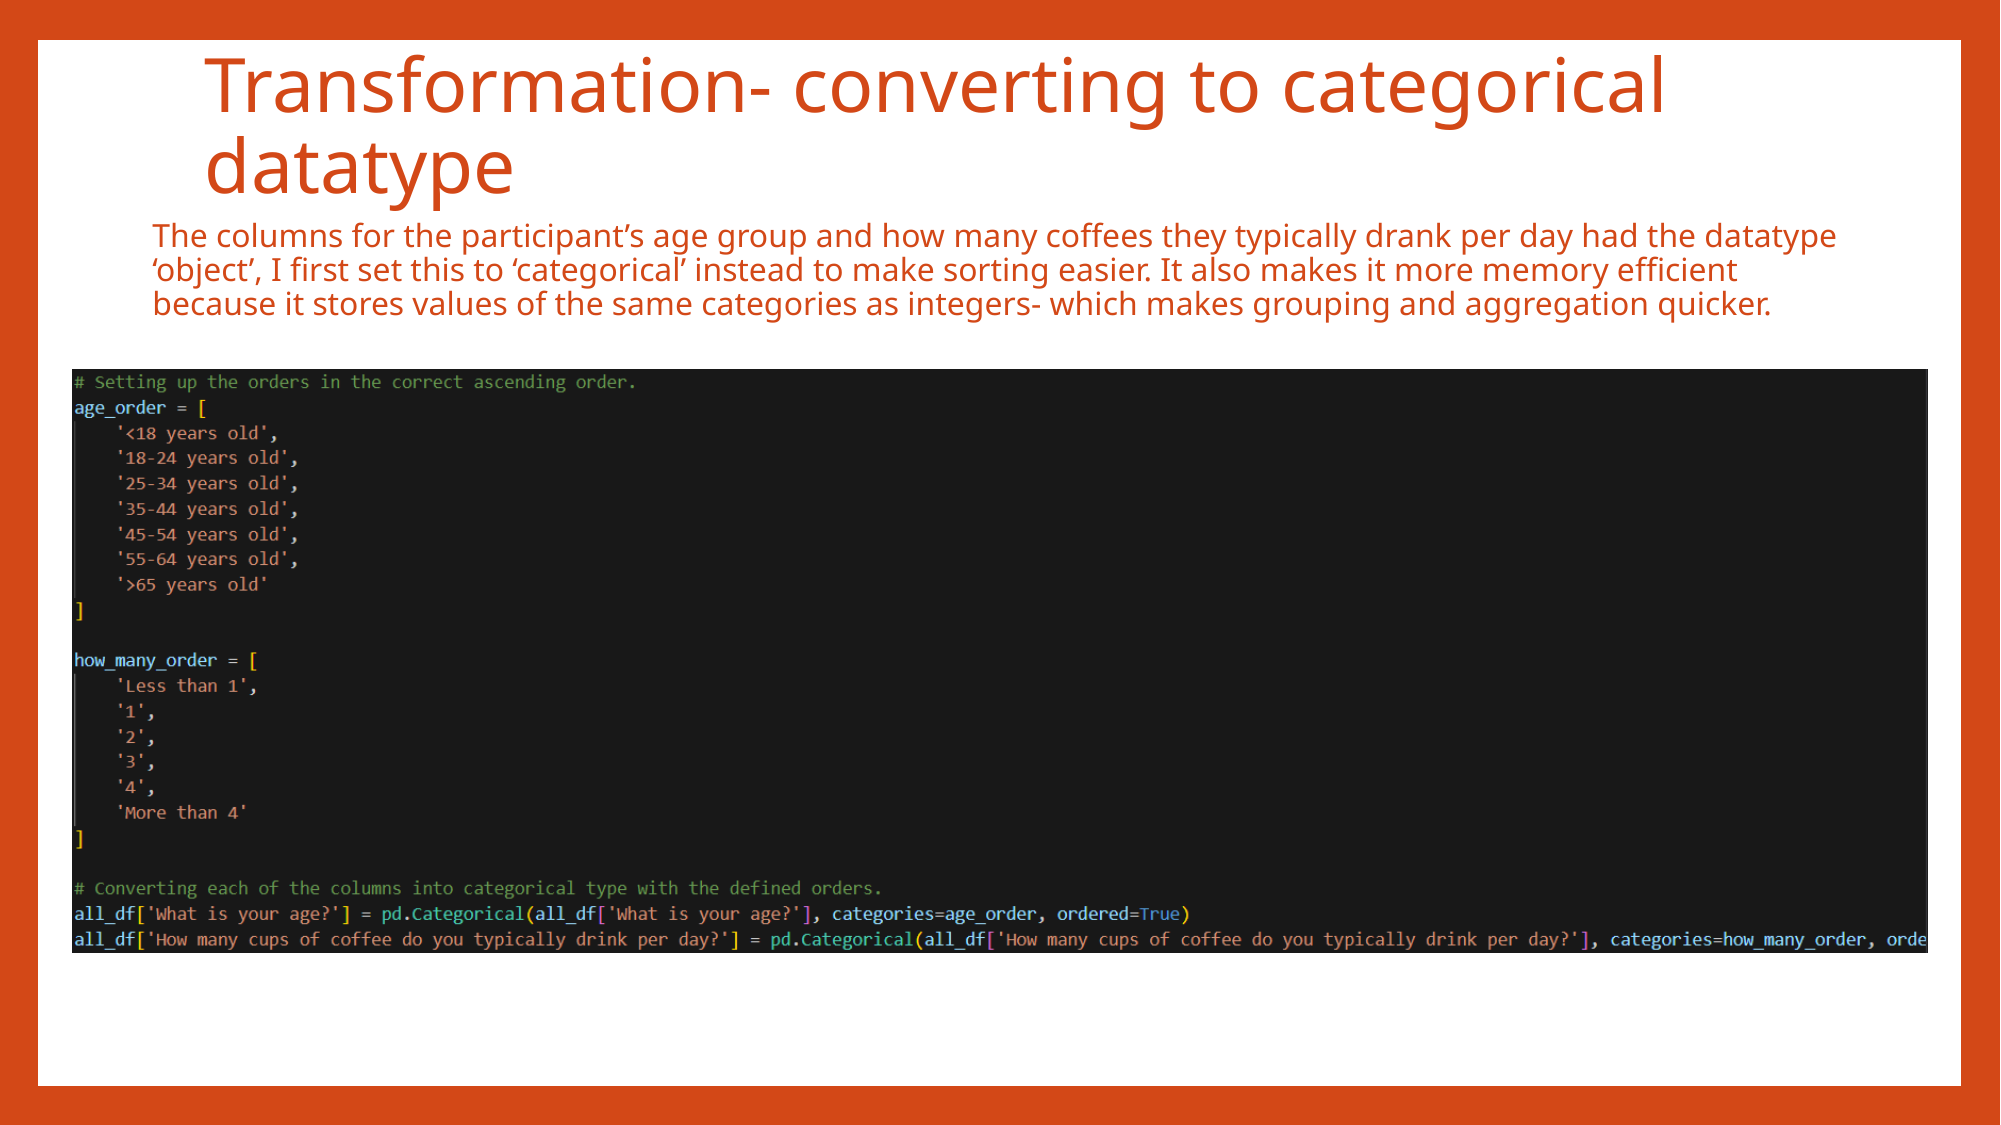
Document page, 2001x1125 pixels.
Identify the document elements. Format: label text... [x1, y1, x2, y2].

list The columns for the participant’s age group and how many coffees they typically drank per day had the datatype ‘object’, I first set this to ‘categorical’ instead to make sorting easier. It also makes it more memory efficient because it stores values of the same categories as integers- which makes grouping and aggregation quicker. [137, 212, 1863, 342]
picture [72, 369, 1928, 953]
title Transformation- converting to categorical datatype [189, 17, 1810, 212]
